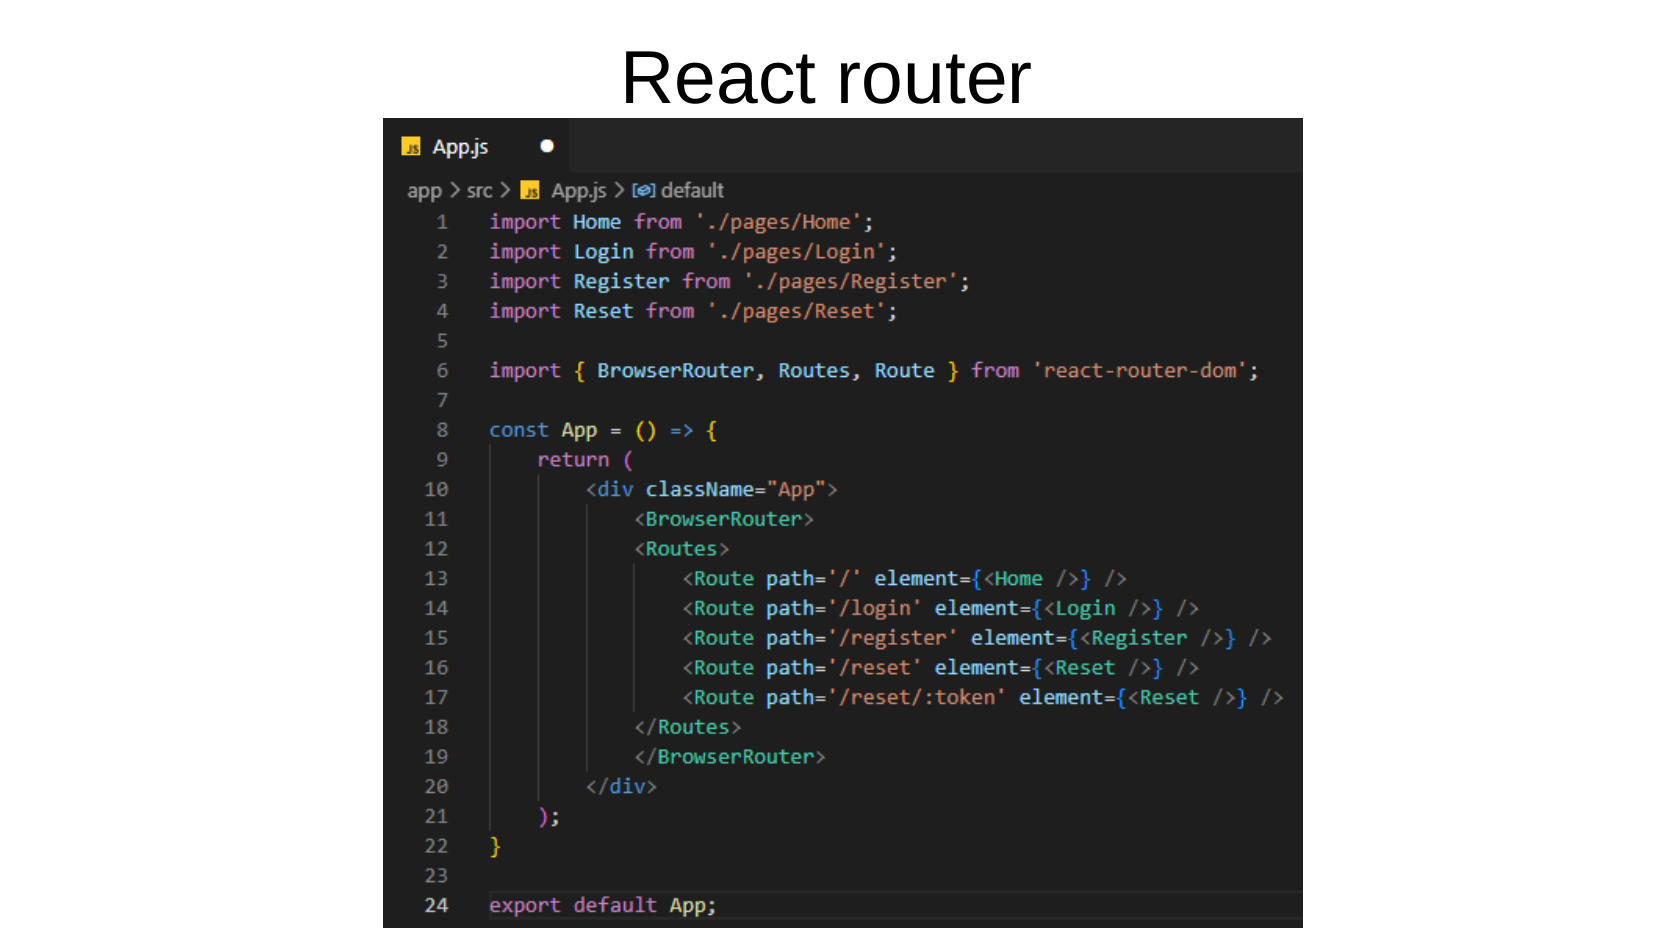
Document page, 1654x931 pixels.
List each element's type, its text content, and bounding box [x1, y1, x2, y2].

title React router [82, 0, 1571, 156]
picture [383, 118, 1303, 928]
